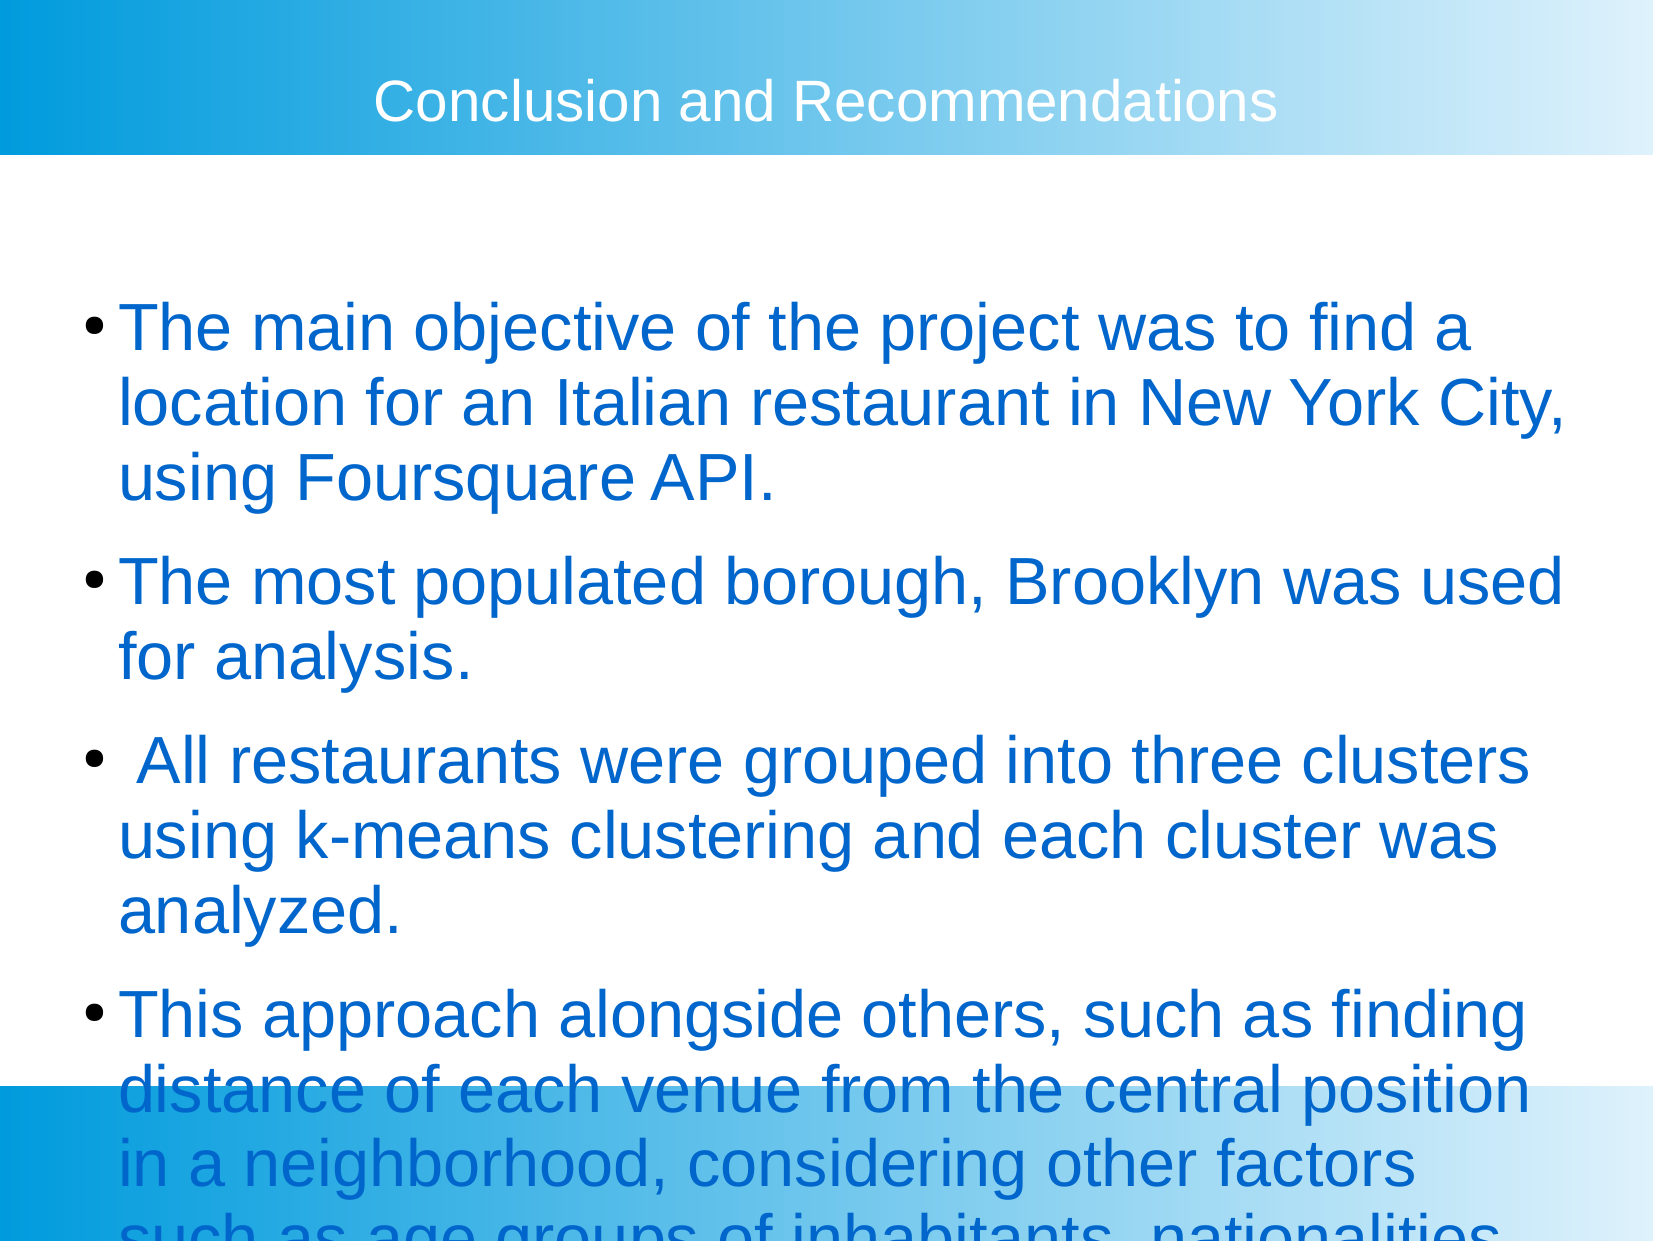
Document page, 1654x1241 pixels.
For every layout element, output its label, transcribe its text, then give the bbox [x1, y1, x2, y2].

list The main objective of the project was to find a location for an Italian restaurant in New York City, using Foursquare API. The most populated borough, Brooklyn was used for analysis. All restaurants were grouped into three clusters using k-means clustering and each cluster was analyzed. This approach alongside others, such as finding distance of each venue from the central position in a neighborhood, considering other factors such as age groups of inhabitants, nationalities, etc can be used to find the location for a new restaurant. [82, 290, 1571, 1010]
title Conclusion and Recommendations [82, 49, 1571, 155]
